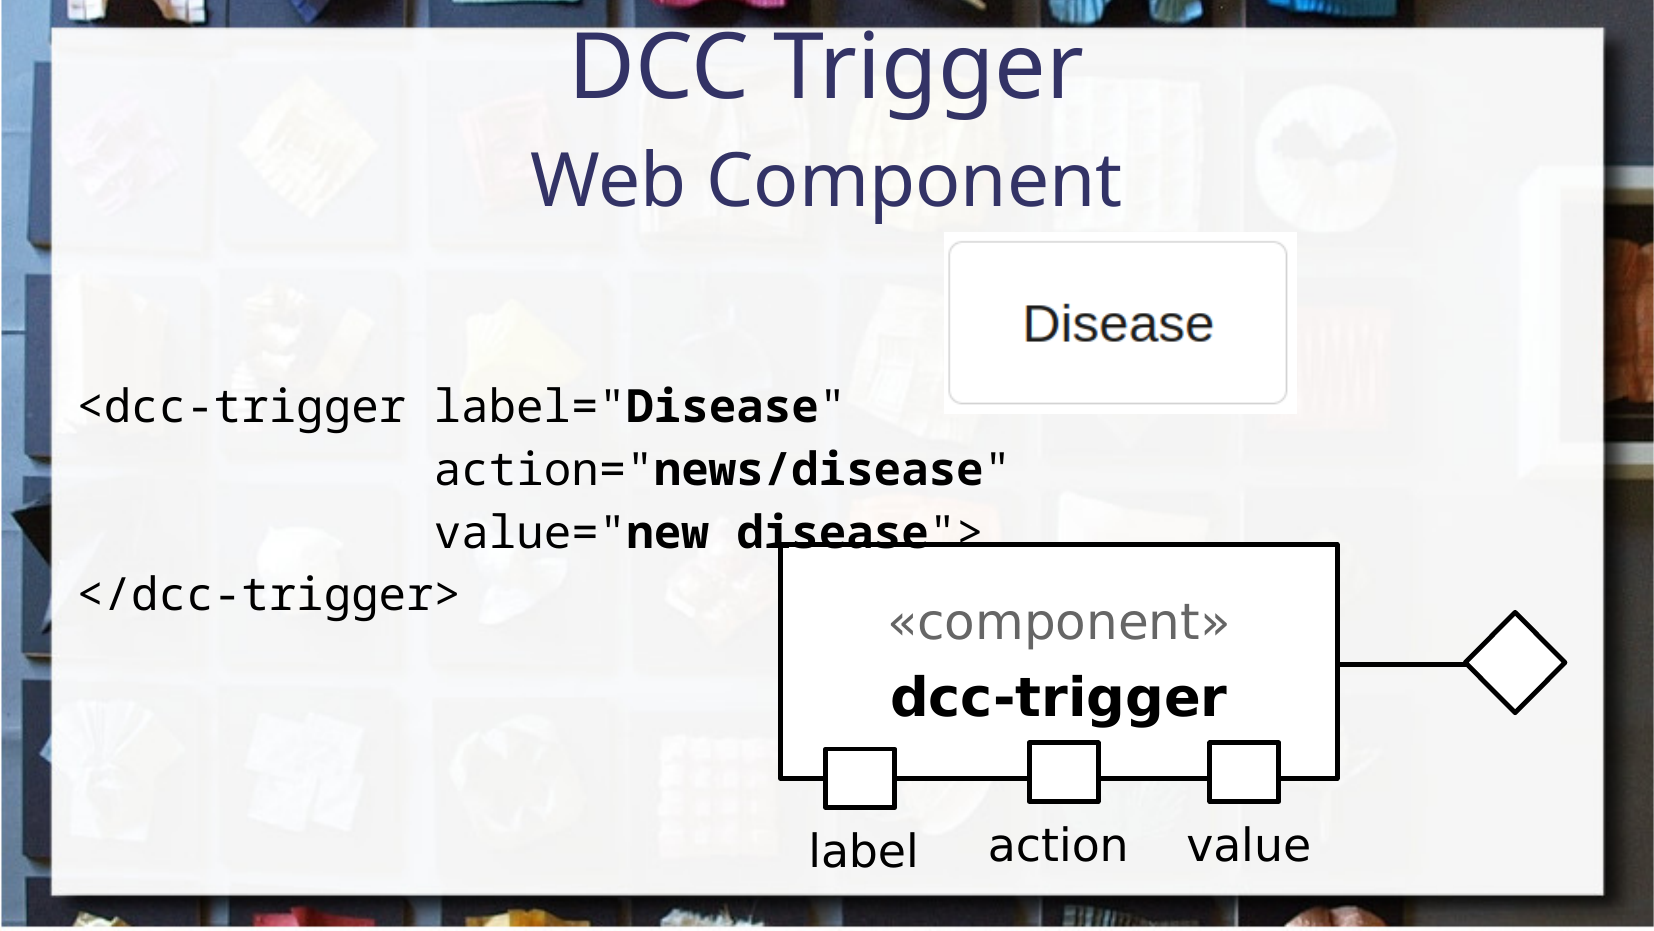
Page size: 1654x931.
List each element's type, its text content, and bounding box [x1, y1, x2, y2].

text_box action [973, 811, 1144, 880]
text_box label [793, 817, 938, 886]
text_box value [1171, 811, 1327, 880]
text_box <dcc-trigger label="Disease" action="news/disease" value="new disease"> </dcc-trigger> [61, 366, 1123, 702]
text_box [1465, 612, 1565, 713]
text_box [825, 749, 895, 808]
picture [0, 0, 1654, 931]
text_box [1029, 742, 1099, 802]
title DCC Trigger Web Component [82, 17, 1571, 212]
text_box «component» dcc-trigger [780, 544, 1338, 779]
text_box [1209, 742, 1279, 802]
